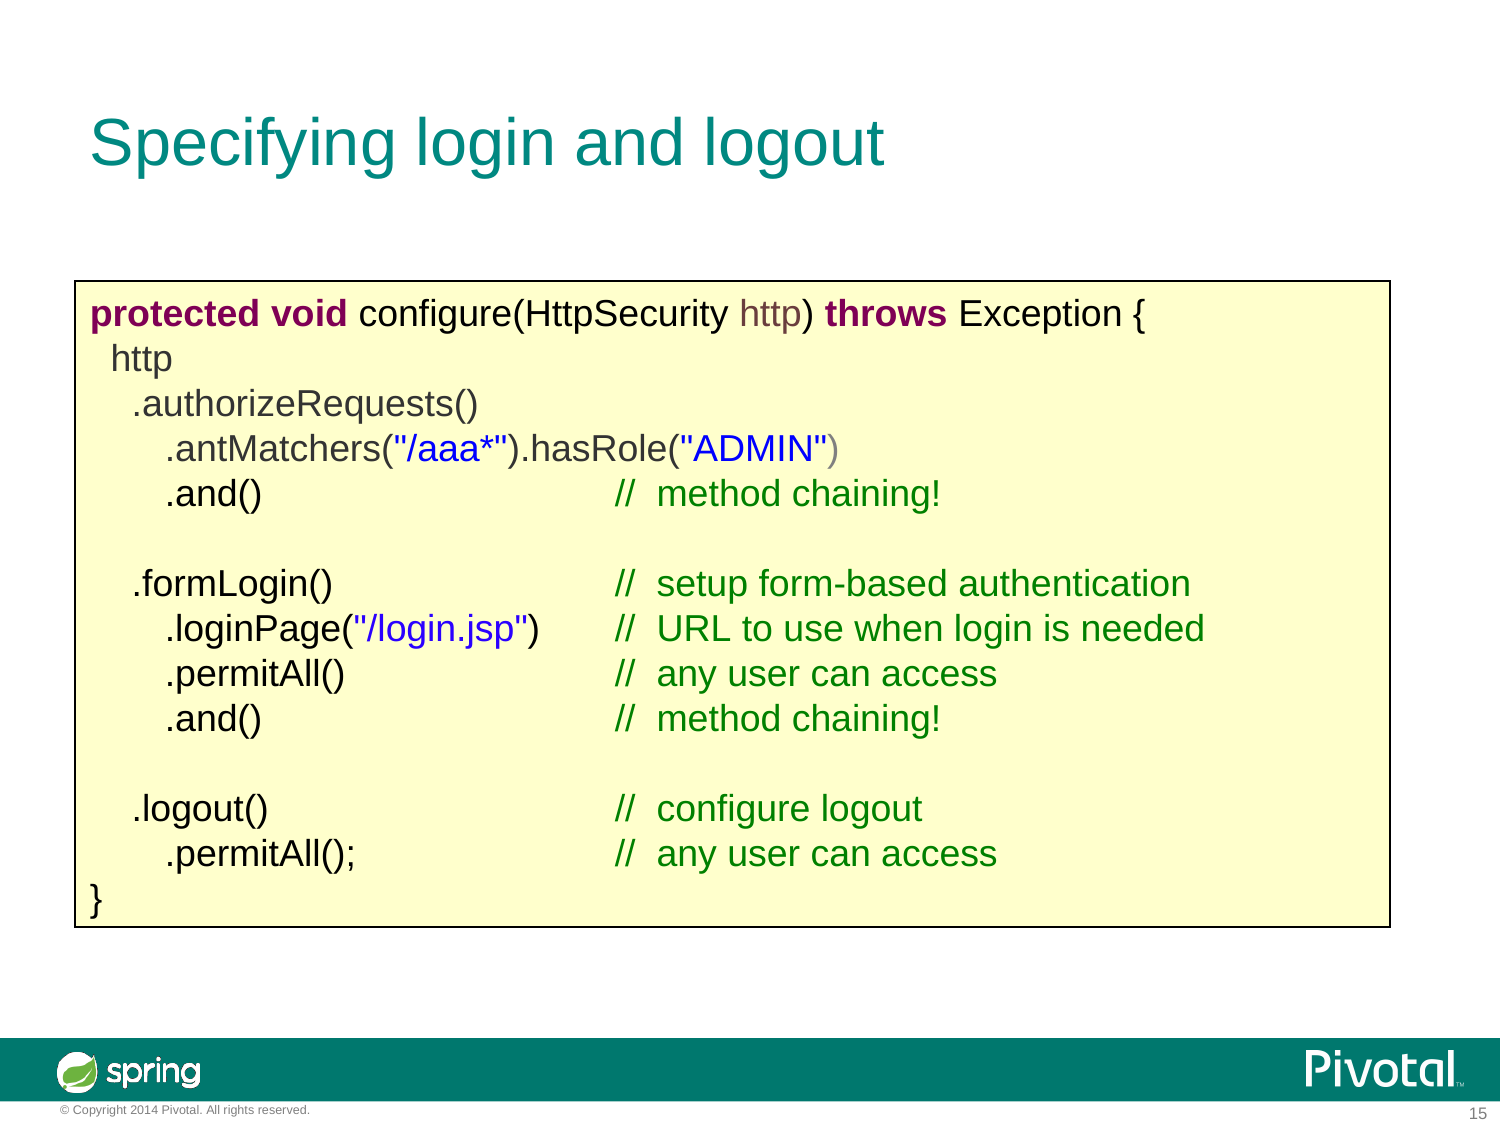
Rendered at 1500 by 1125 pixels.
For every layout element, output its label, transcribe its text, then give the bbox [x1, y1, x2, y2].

title Specifying login and logout [75, 45, 1426, 233]
text_box protected void configure(HttpSecurity http) throws Exception { http .authorizeRequests() .antMatchers("/aaa*").hasRole("ADMIN") .and() // method chaining! .formLogin() // setup form-based authentication .loginPage("/login.jsp") // URL to use when login is needed .permitAll() // any user can access .and() // method chaining! .logout() // configure logout .permitAll(); // any user can access } [74, 281, 1390, 927]
picture [1306, 1050, 1464, 1087]
picture [32, 1041, 210, 1103]
